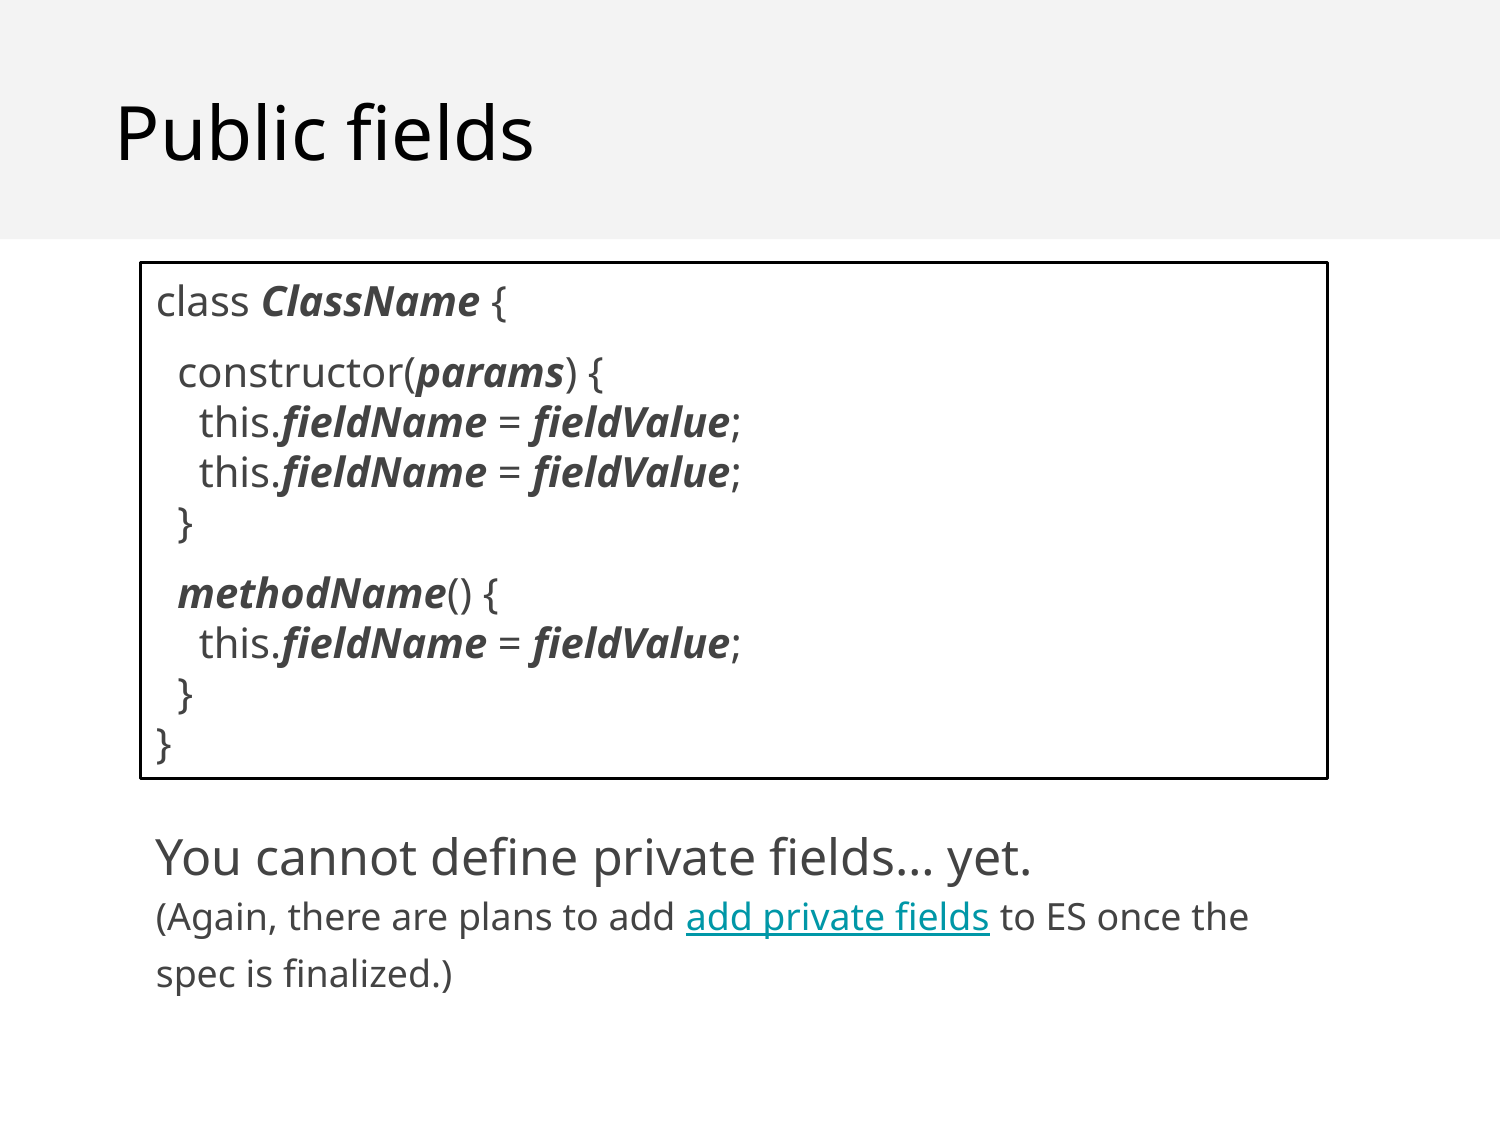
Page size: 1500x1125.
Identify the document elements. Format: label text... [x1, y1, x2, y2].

list You cannot define private fields… yet. (Again, there are plans to add add private fields to ES once the spec is finalized.) [140, 800, 1328, 1066]
title Public fields [99, 70, 1344, 196]
text_box class ClassName { constructor(params) { this.fieldName = fieldValue; this.fieldName = fieldValue; } methodName() { this.fieldName = fieldValue; } } [140, 262, 1328, 779]
